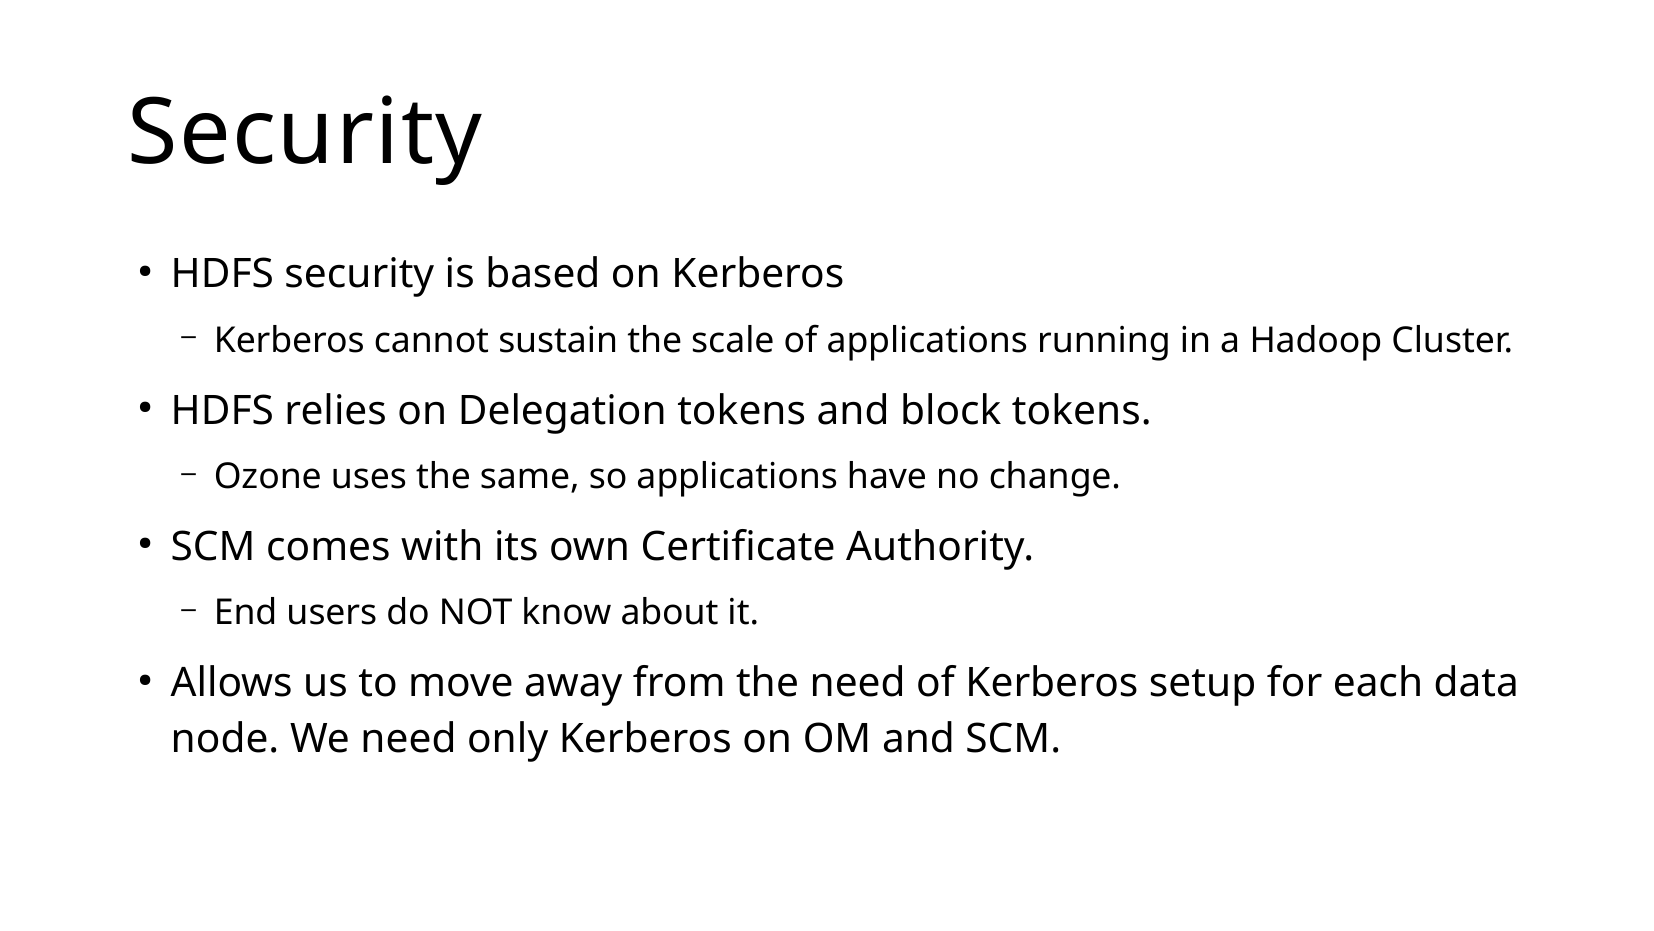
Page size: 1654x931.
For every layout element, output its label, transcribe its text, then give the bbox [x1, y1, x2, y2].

list HDFS security is based on Kerberos Kerberos cannot sustain the scale of applications running in a Hadoop Cluster. HDFS relies on Delegation tokens and block tokens. Ozone uses the same, so applications have no change. SCM comes with its own Certificate Authority. End users do NOT know about it. Allows us to move away from the need of Kerberos setup for each data node. We need only Kerberos on OM and SCM. [127, 244, 1527, 784]
title Security [127, 69, 1654, 187]
